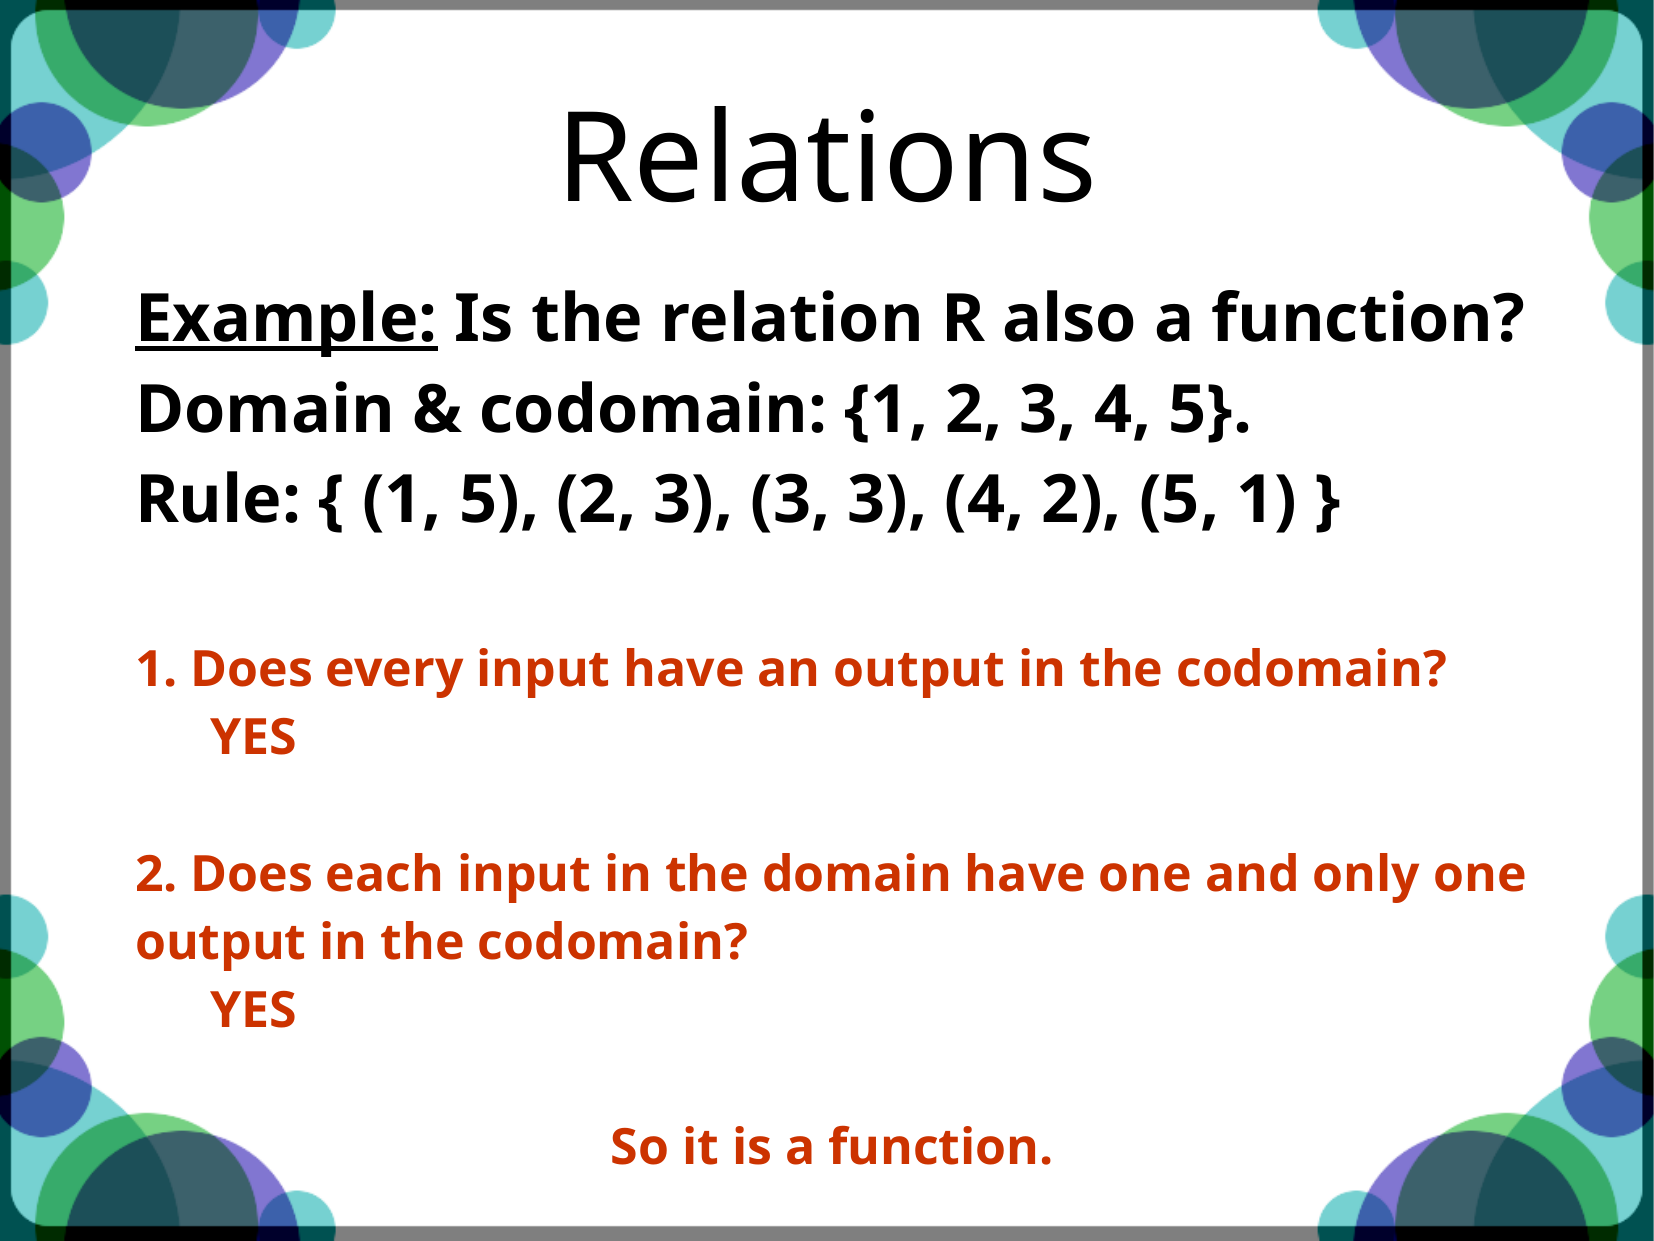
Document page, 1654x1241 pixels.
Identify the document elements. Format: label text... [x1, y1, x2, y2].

text_box Example: Is the relation R also a function? Domain & codomain: {1, 2, 3, 4, 5}. Rule: { (1, 5), (2, 3), (3, 3), (4, 2), (5, 1) } 1. Does every input have an output in the codomain? YES 2. Does each input in the domain have one and only one output in the codomain? YES So it is a function. [135, 270, 1531, 1017]
title Relations [82, 49, 1571, 257]
picture [0, 0, 1654, 1241]
